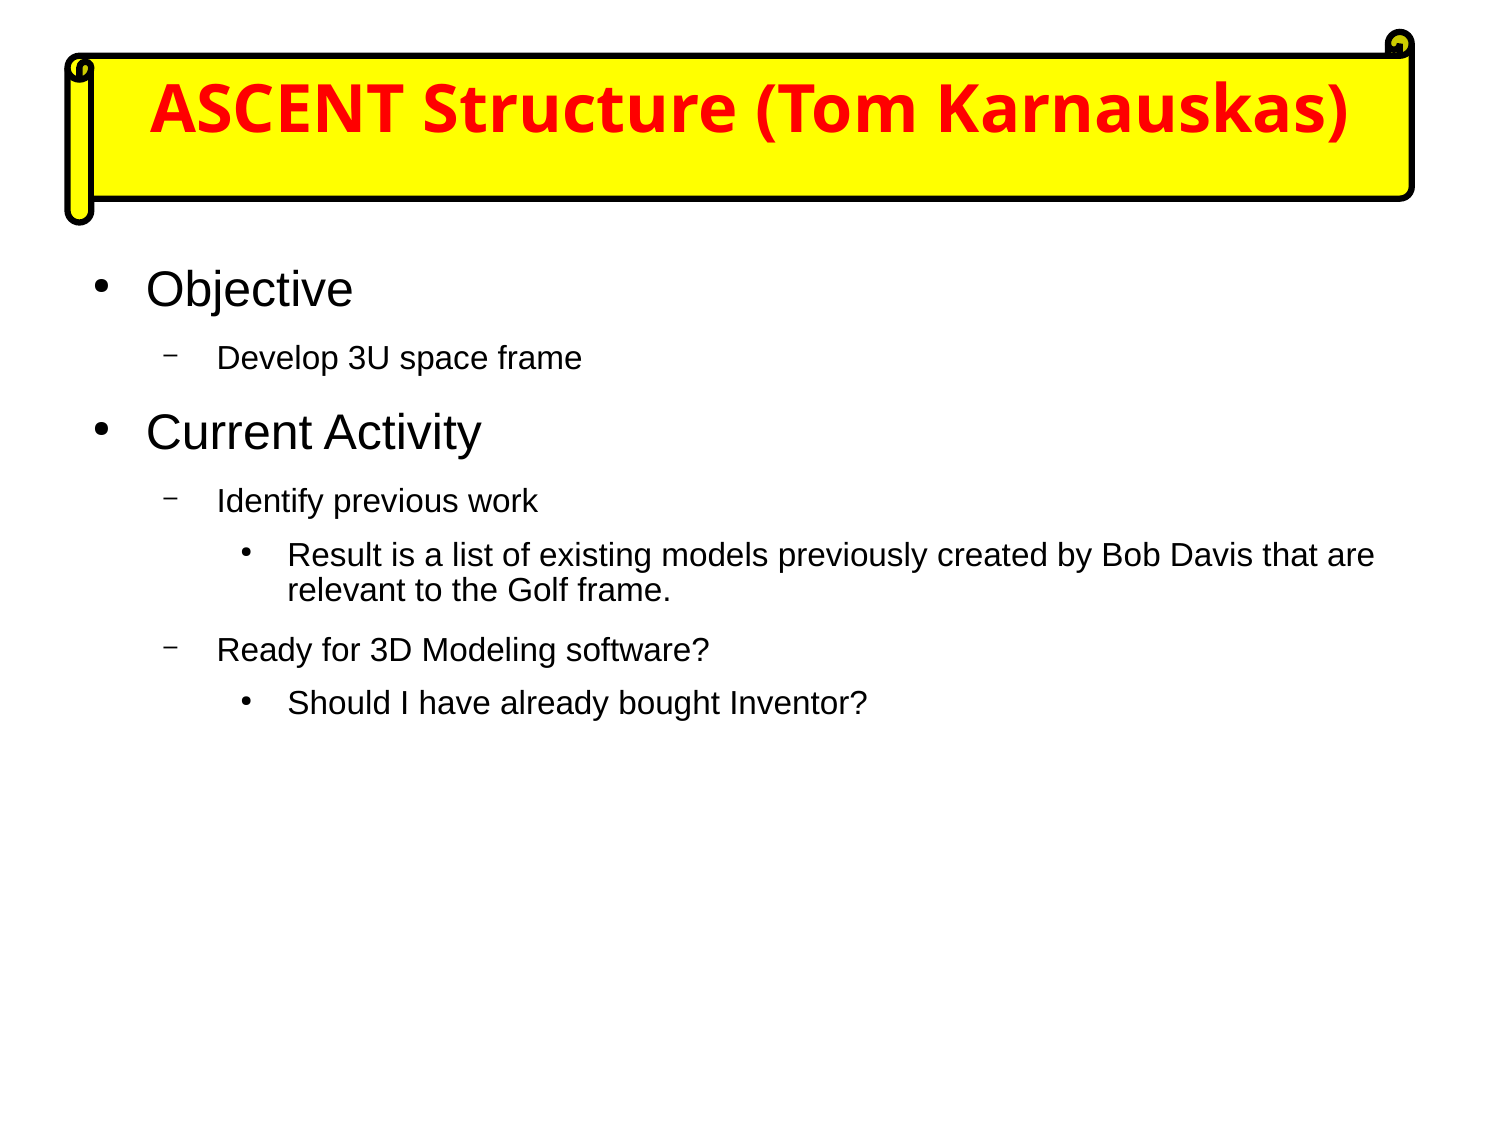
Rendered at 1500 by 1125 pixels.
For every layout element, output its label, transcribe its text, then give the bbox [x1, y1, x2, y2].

text_box ASCENT Structure (Tom Karnauskas) [0, 58, 1500, 154]
text_box [67, 154, 1412, 223]
list Objective Develop 3U space frame Current Activity Identify previous work Result is a list of existing models previously created by Bob Davis that are relevant to the Golf frame. Ready for 3D Modeling software? Should I have already bought Inventor? [75, 263, 1425, 916]
text_box [72, 31, 1412, 58]
